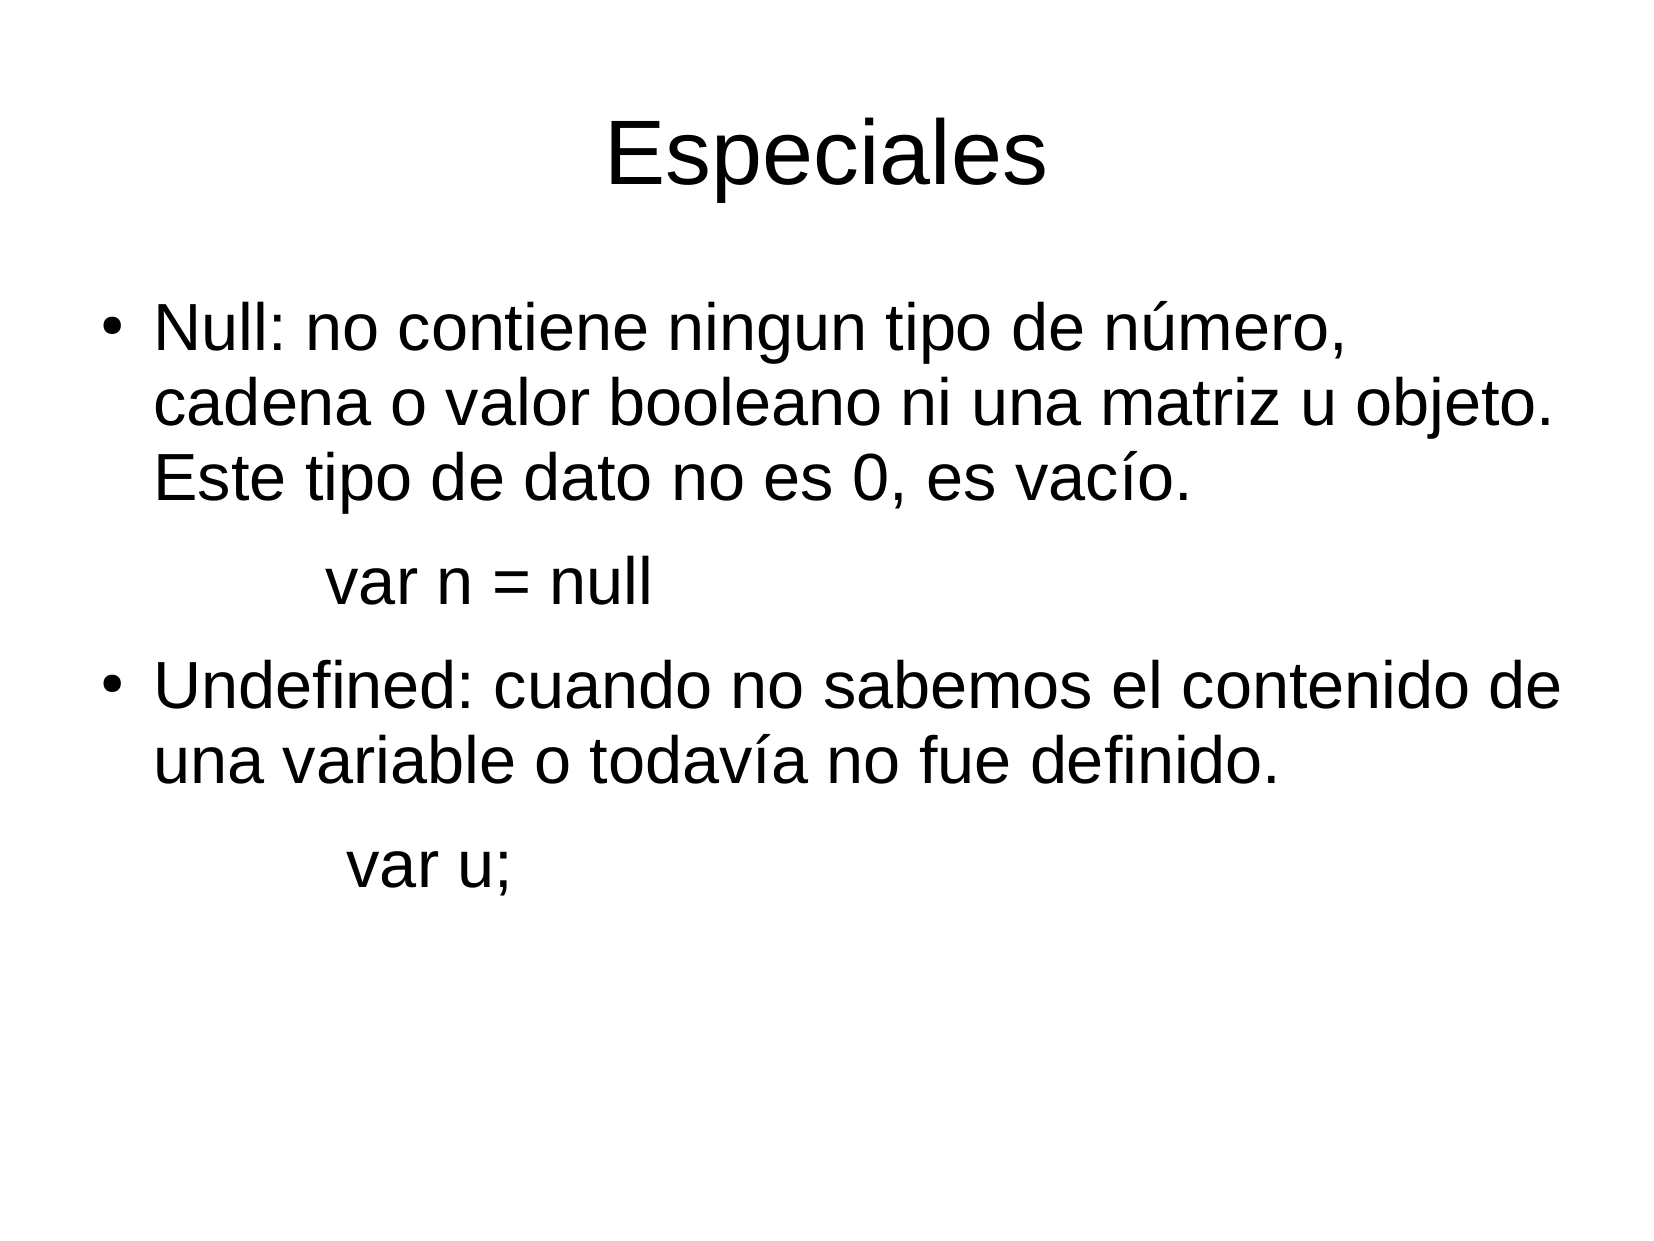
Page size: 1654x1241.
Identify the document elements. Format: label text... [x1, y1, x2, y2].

title Especiales [82, 49, 1571, 257]
list Null: no contiene ningun tipo de número, cadena o valor booleano ni una matriz u objeto. Este tipo de dato no es 0, es vacío. var n = null Undefined: cuando no sabemos el contenido de una variable o todavía no fue definido. var u; [82, 290, 1571, 1109]
